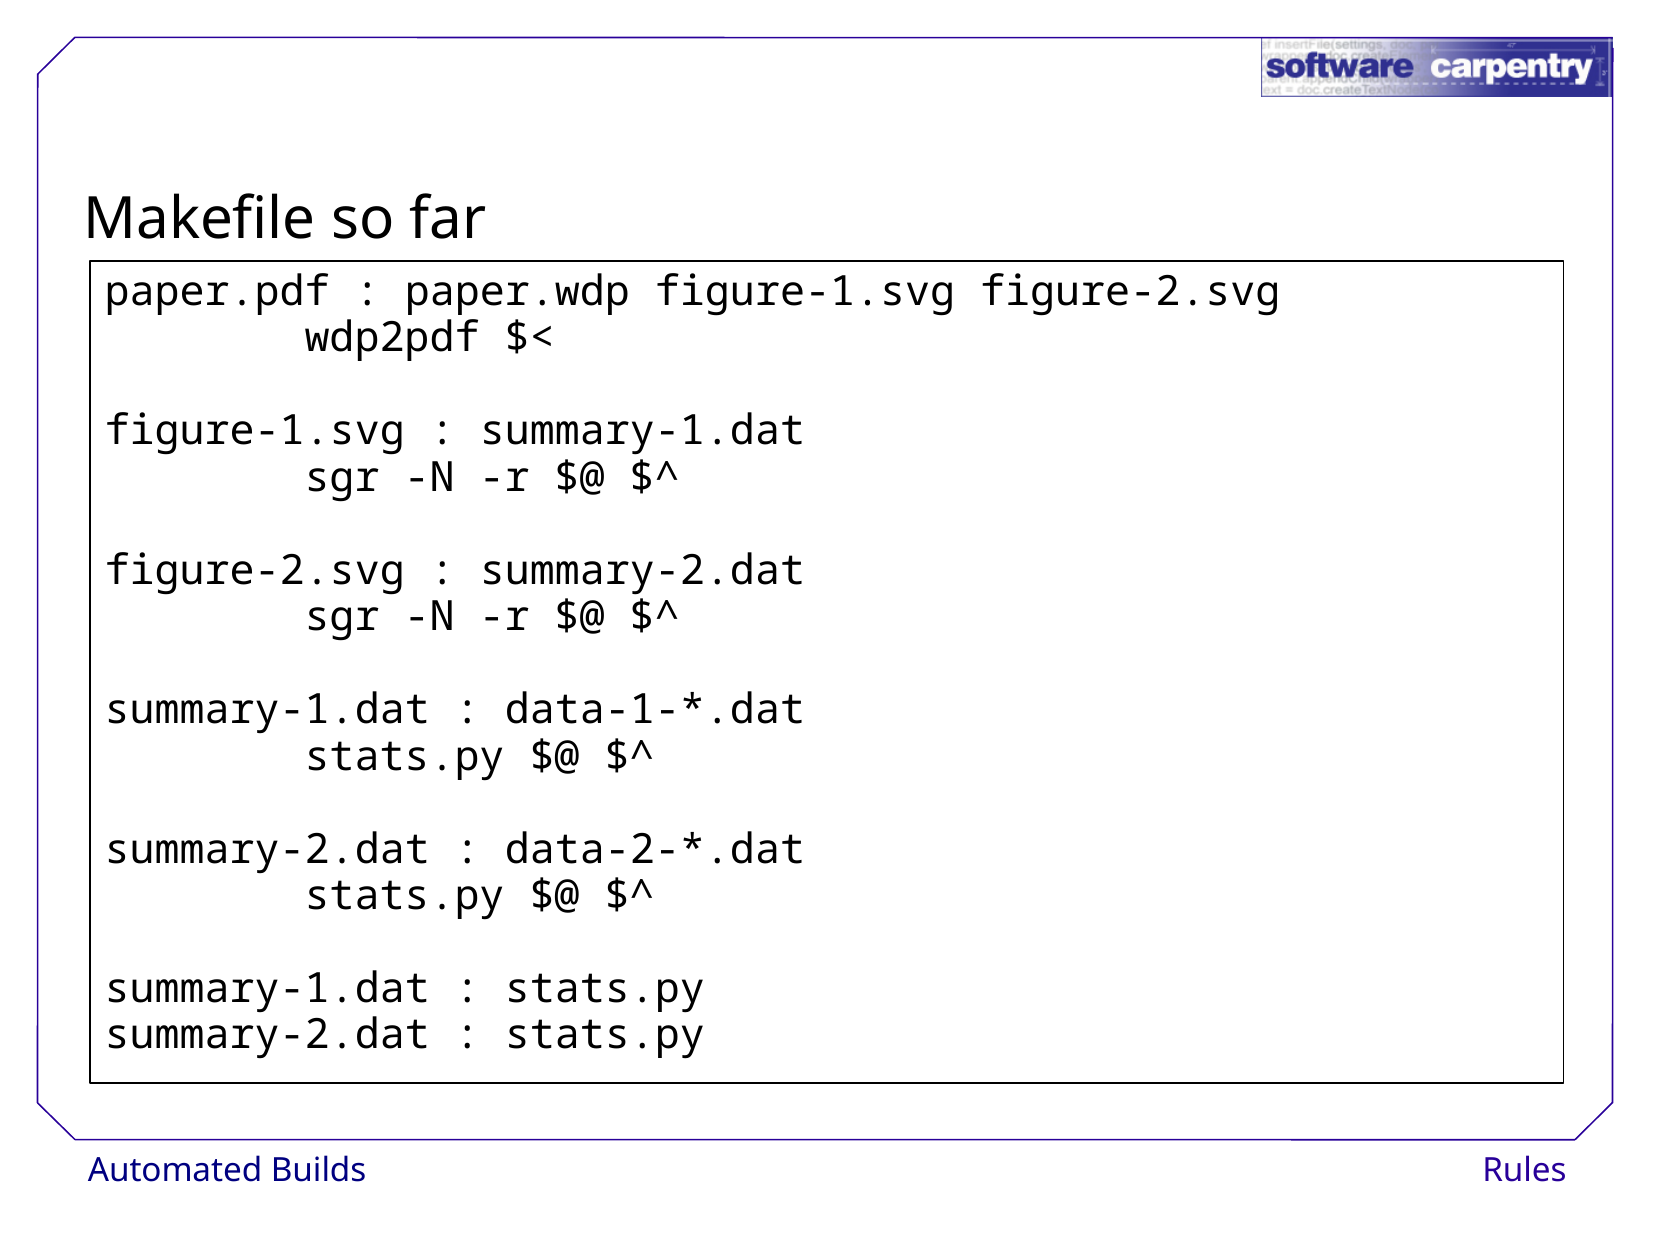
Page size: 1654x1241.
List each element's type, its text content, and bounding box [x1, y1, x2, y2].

picture [1261, 39, 1613, 97]
text_box paper.pdf : paper.wdp figure-1.svg figure-2.svg wdp2pdf $< figure-1.svg : summary-1.dat sgr -N -r $@ $^ figure-2.svg : summary-2.dat sgr -N -r $@ $^ summary-1.dat : data-1-*.dat stats.py $@ $^ summary-2.dat : data-2-*.dat stats.py $@ $^ summary-1.dat : stats.py summary-2.dat : stats.py [89, 260, 1564, 1084]
text_box Makefile so far [68, 138, 652, 259]
